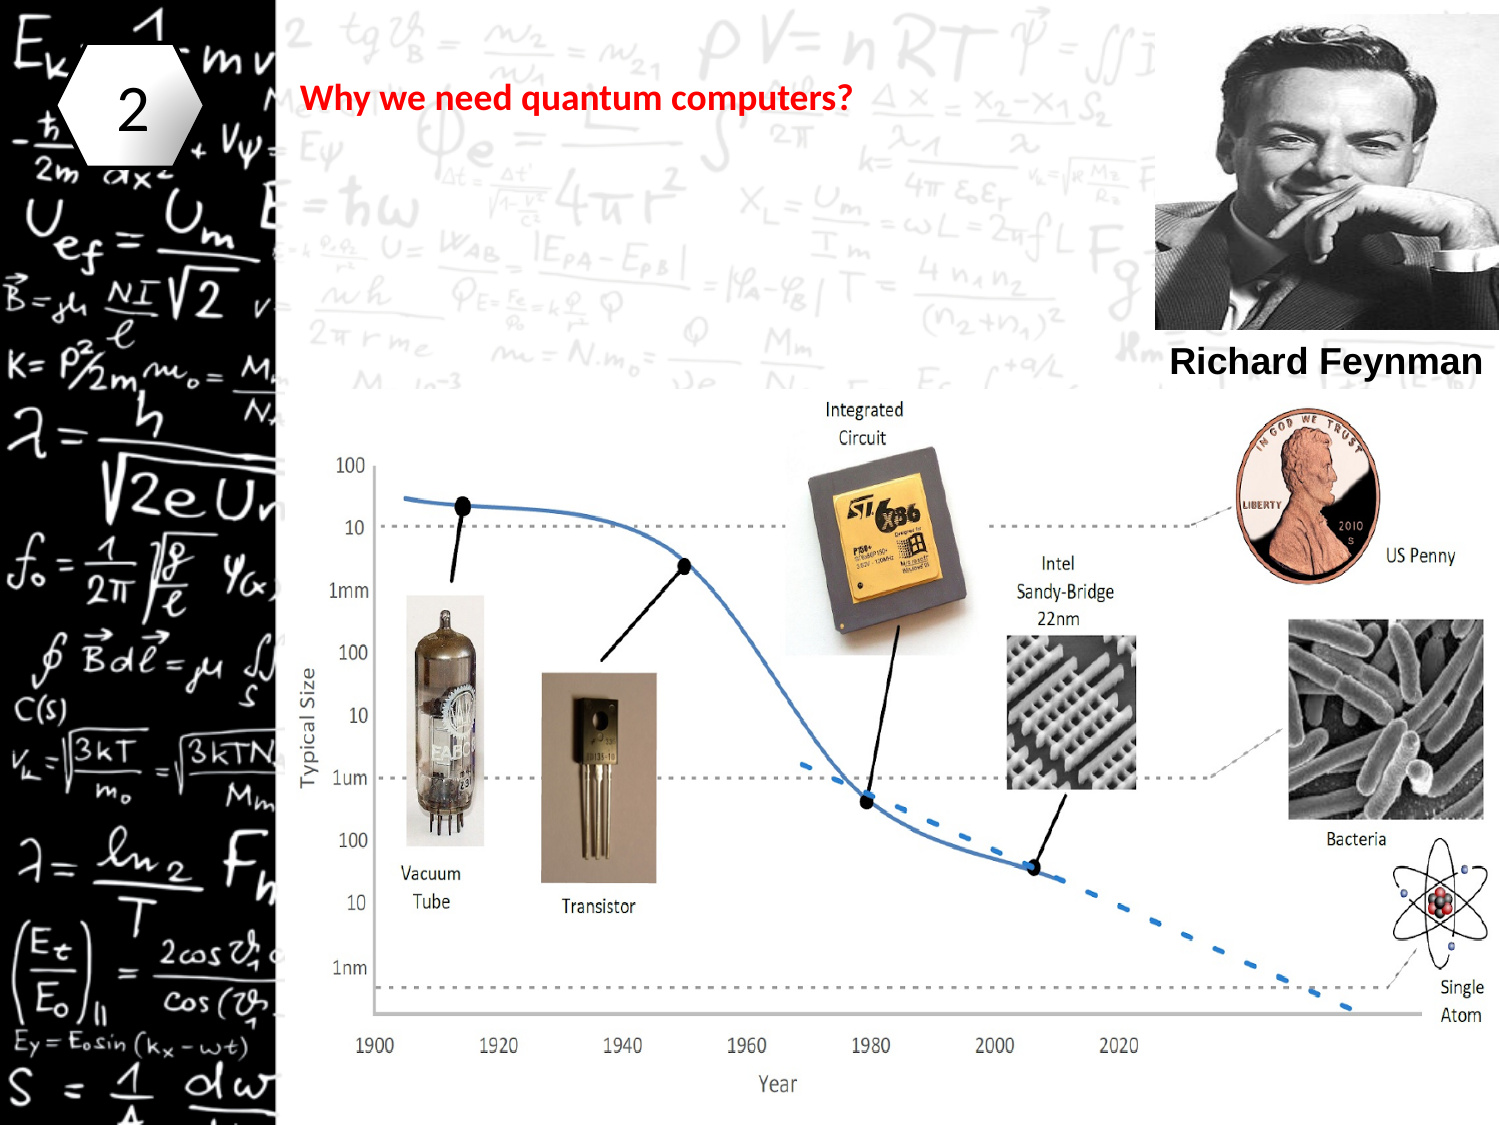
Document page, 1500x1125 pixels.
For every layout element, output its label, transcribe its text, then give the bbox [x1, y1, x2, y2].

text_box [55, 42, 206, 168]
picture [0, 0, 1500, 1125]
text_box 2 [101, 57, 159, 233]
text_box Richard Feynman [1154, 333, 1499, 390]
text_box Why we need quantum computers? [285, 75, 1201, 177]
